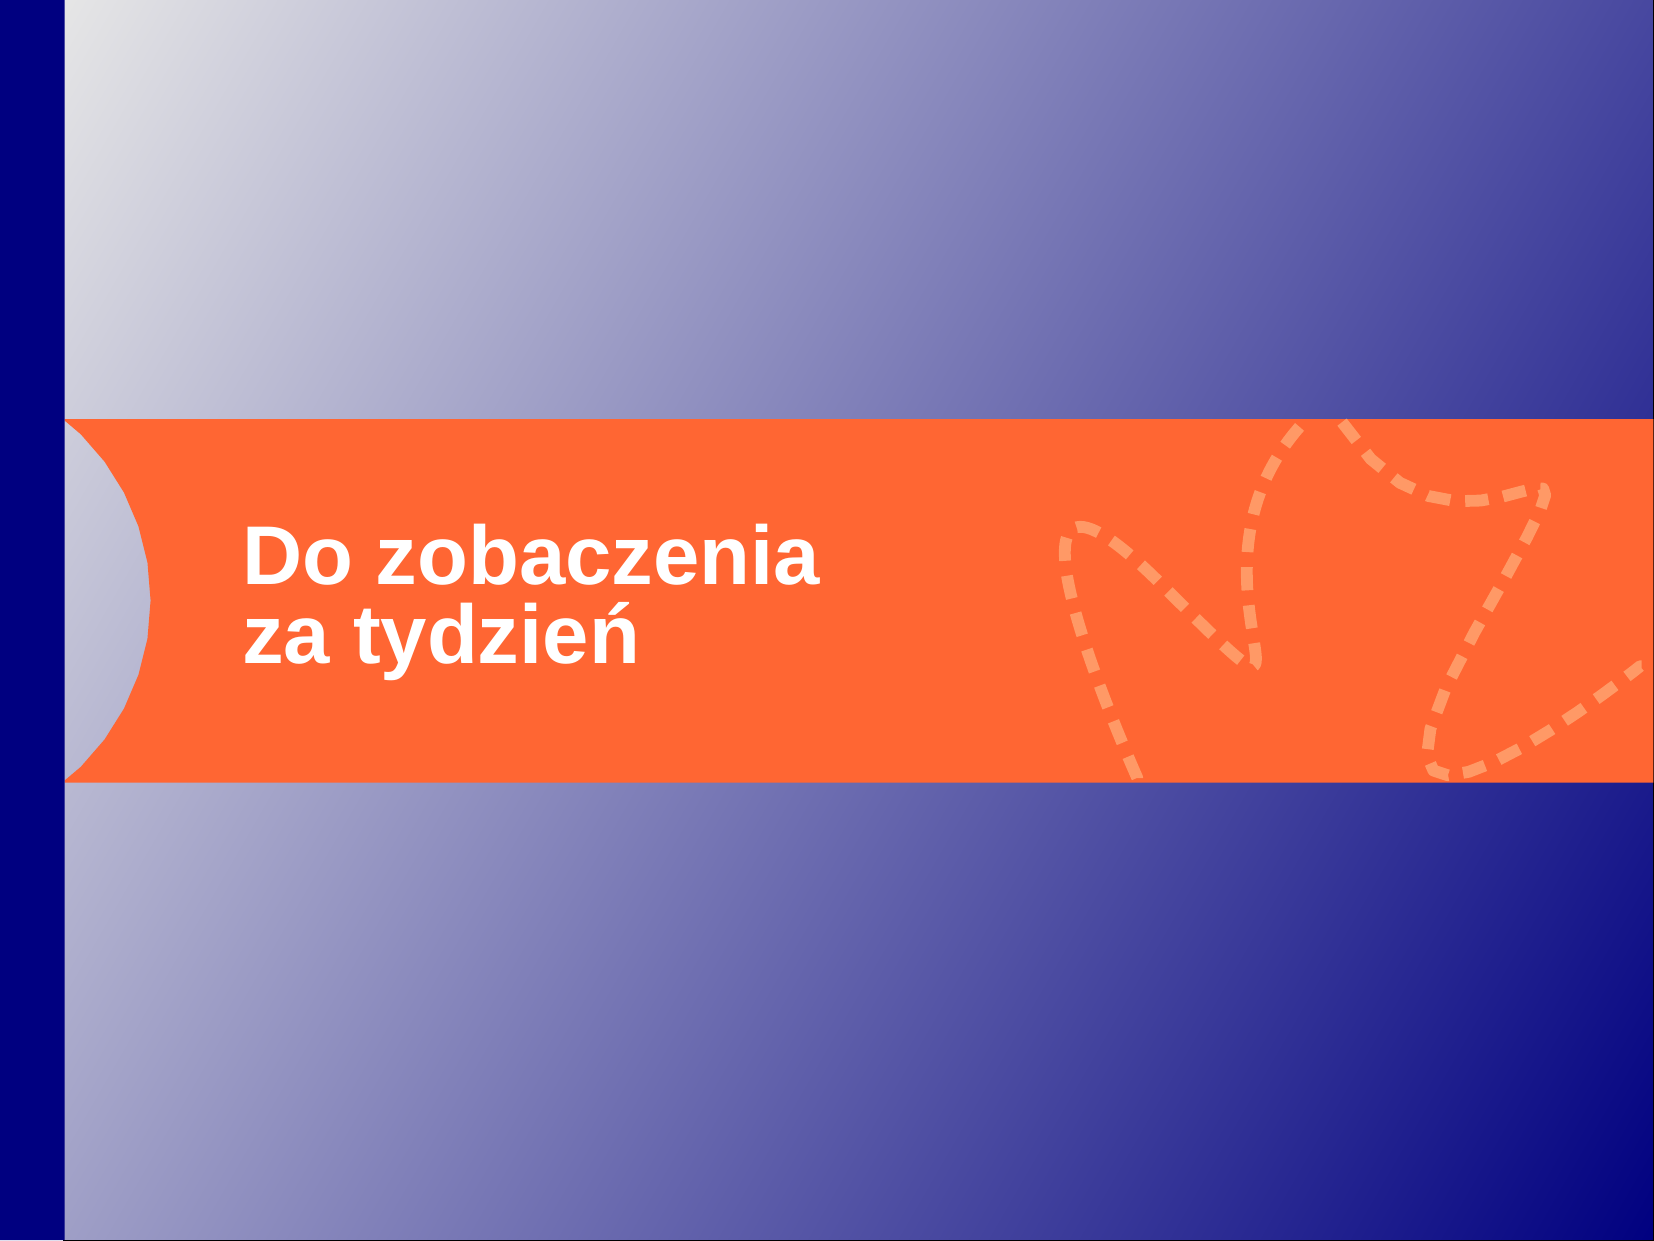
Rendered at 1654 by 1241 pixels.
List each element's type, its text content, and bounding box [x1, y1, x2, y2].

title Do zobaczenia za tydzień [242, 497, 1450, 704]
